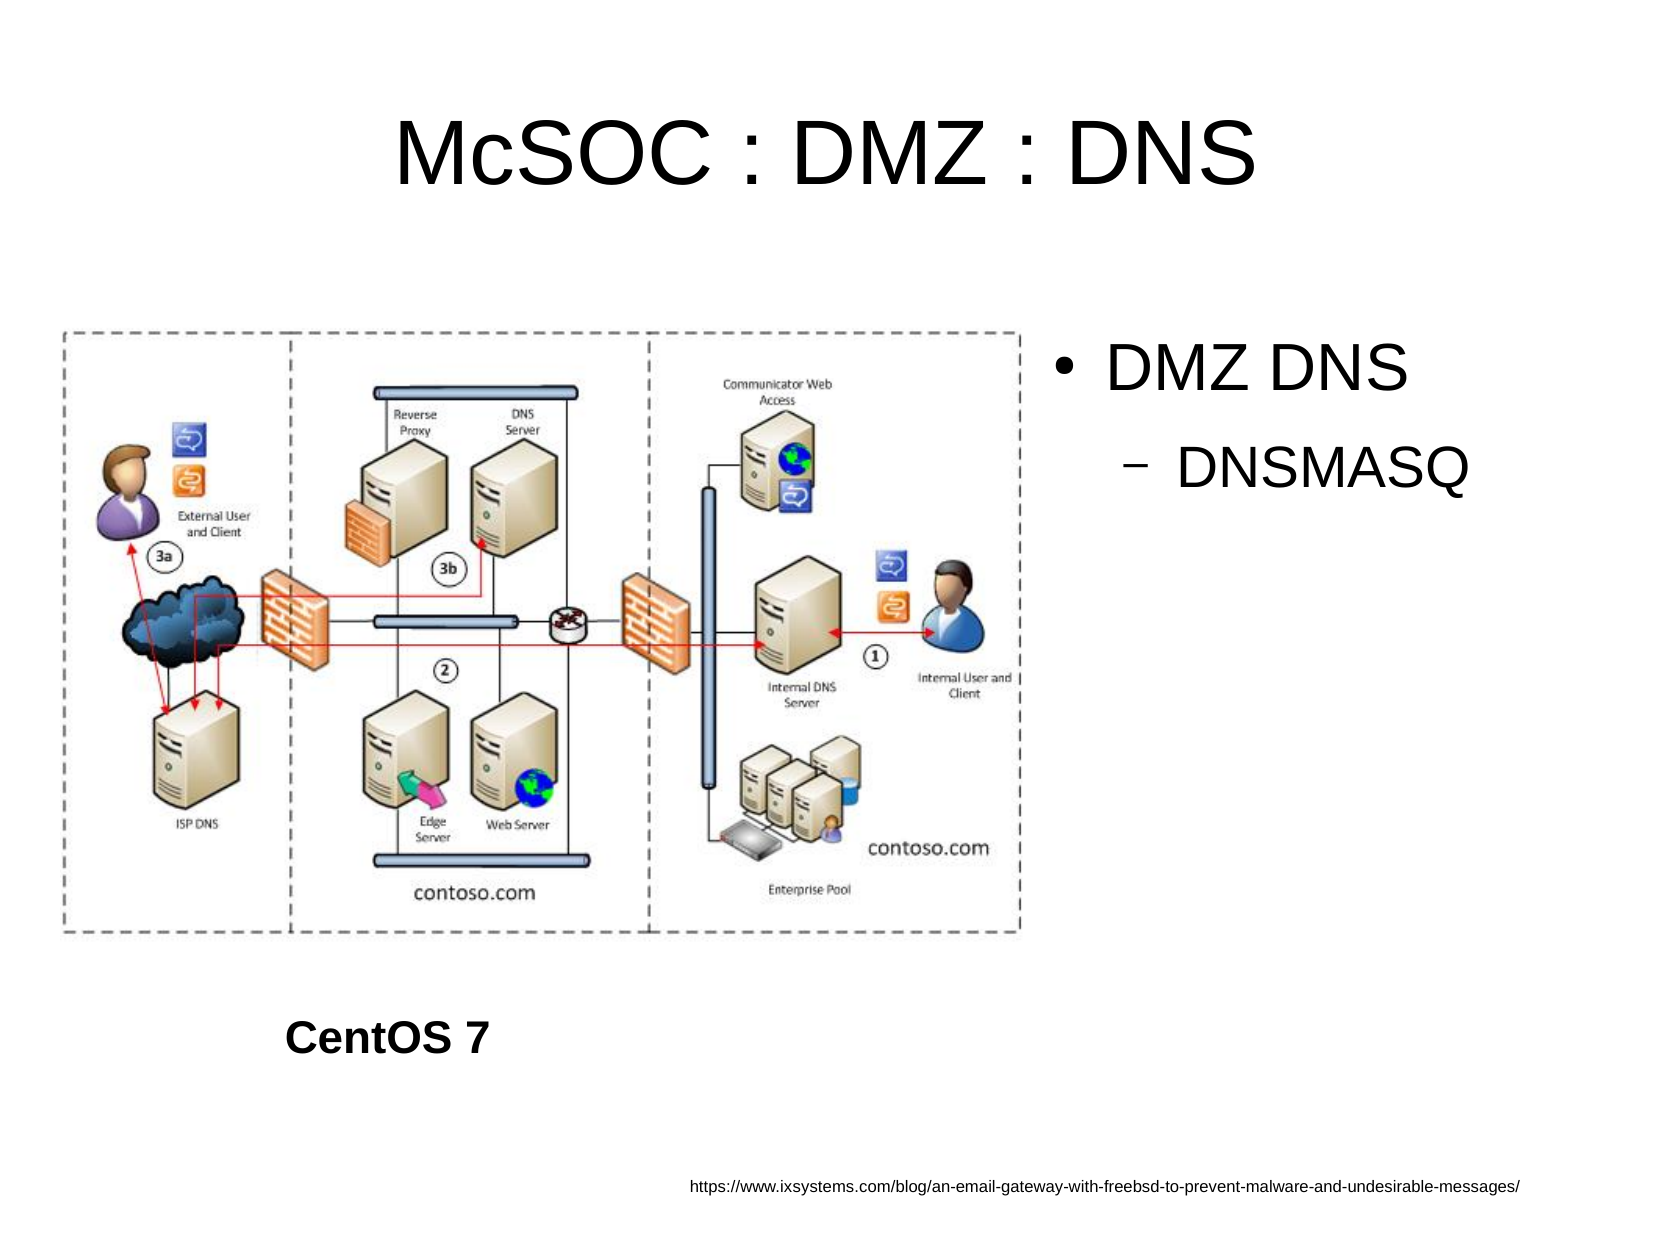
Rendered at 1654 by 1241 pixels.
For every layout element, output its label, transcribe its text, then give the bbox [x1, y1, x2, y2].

title McSOC : DMZ : DNS [82, 49, 1571, 257]
list DMZ DNS DNSMASQ [1035, 330, 1636, 674]
picture [60, 316, 1029, 946]
text_box https://www.ixsystems.com/blog/an-email-gateway-with-freebsd-to-prevent-malware-and-undesirable-messages/ [675, 1170, 1606, 1241]
text_box CentOS 7 [270, 1005, 886, 1072]
